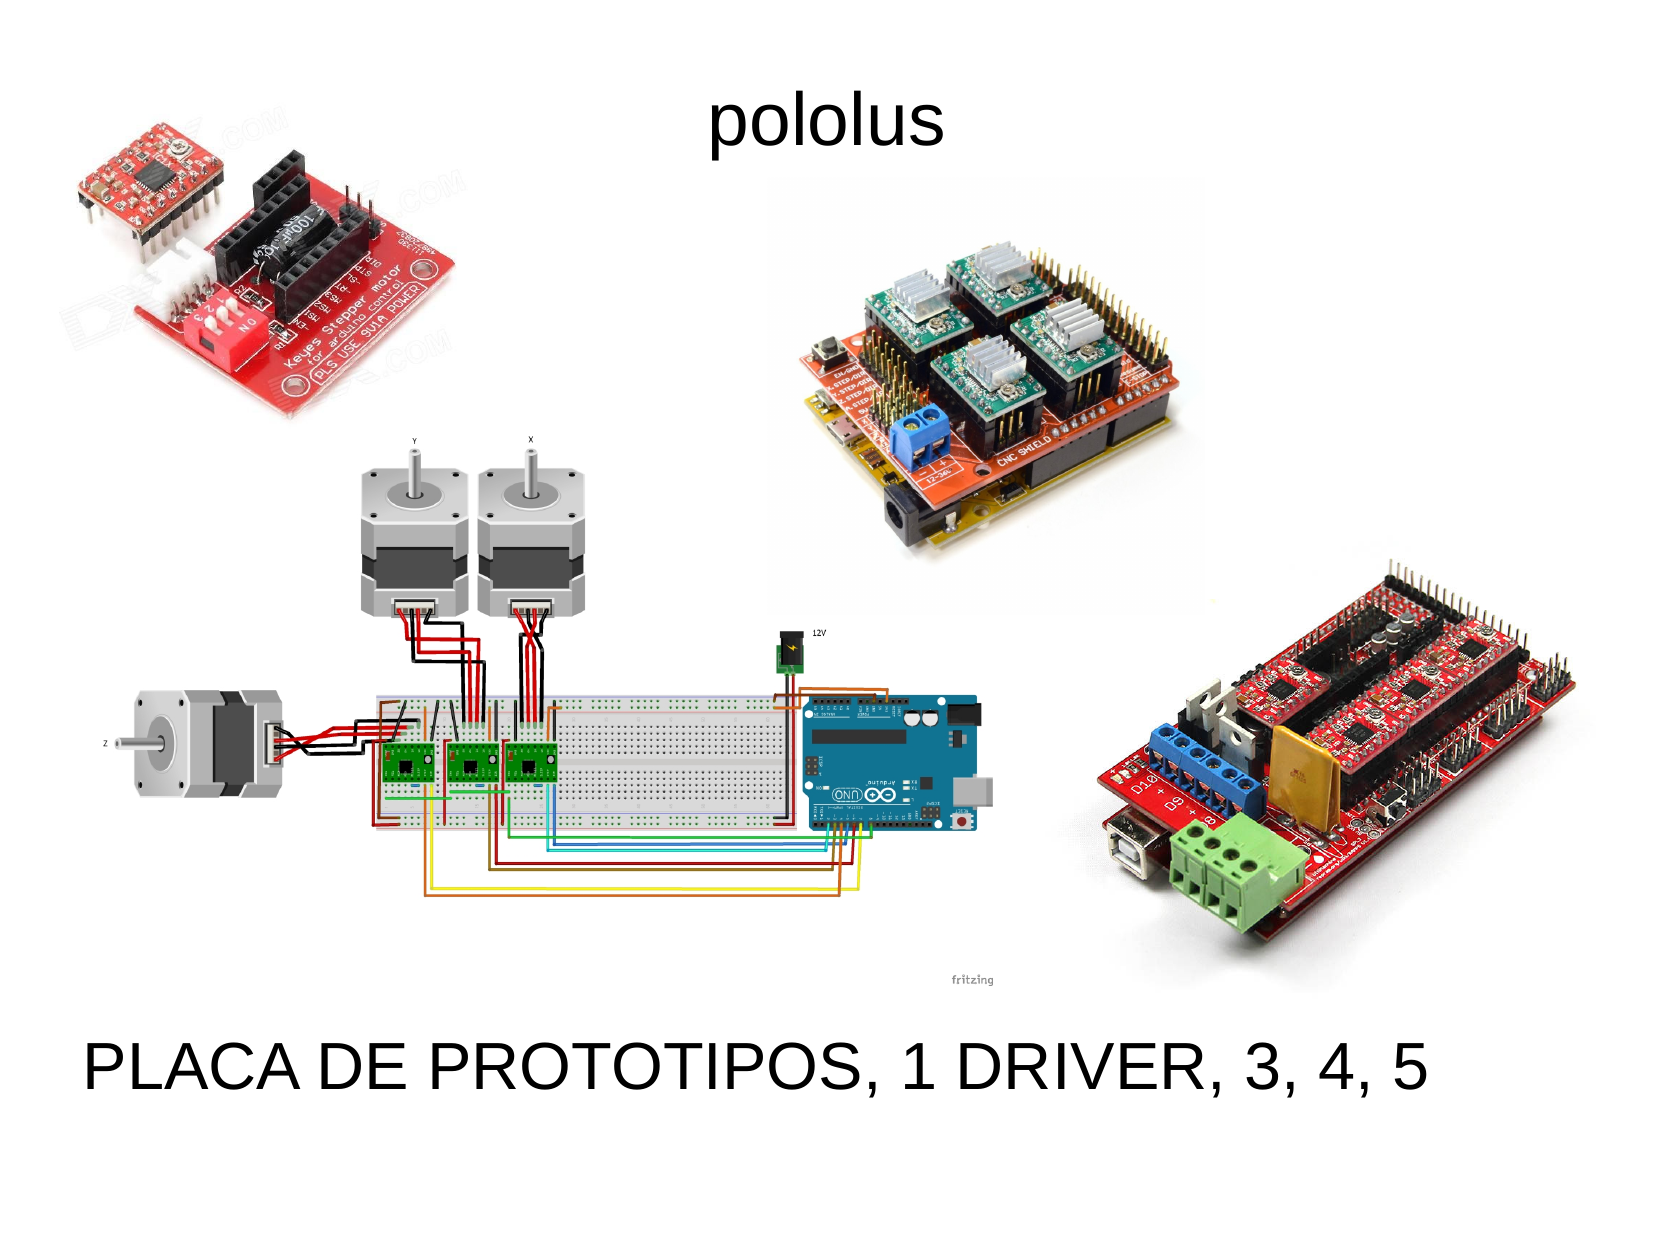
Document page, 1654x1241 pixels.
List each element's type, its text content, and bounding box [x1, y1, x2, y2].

picture [59, 58, 1619, 1016]
text_box PLACA DE PROTOTIPOS, 1 DRIVER, 3, 4, 5 [82, 1022, 1571, 1111]
title pololus [82, 49, 1571, 189]
